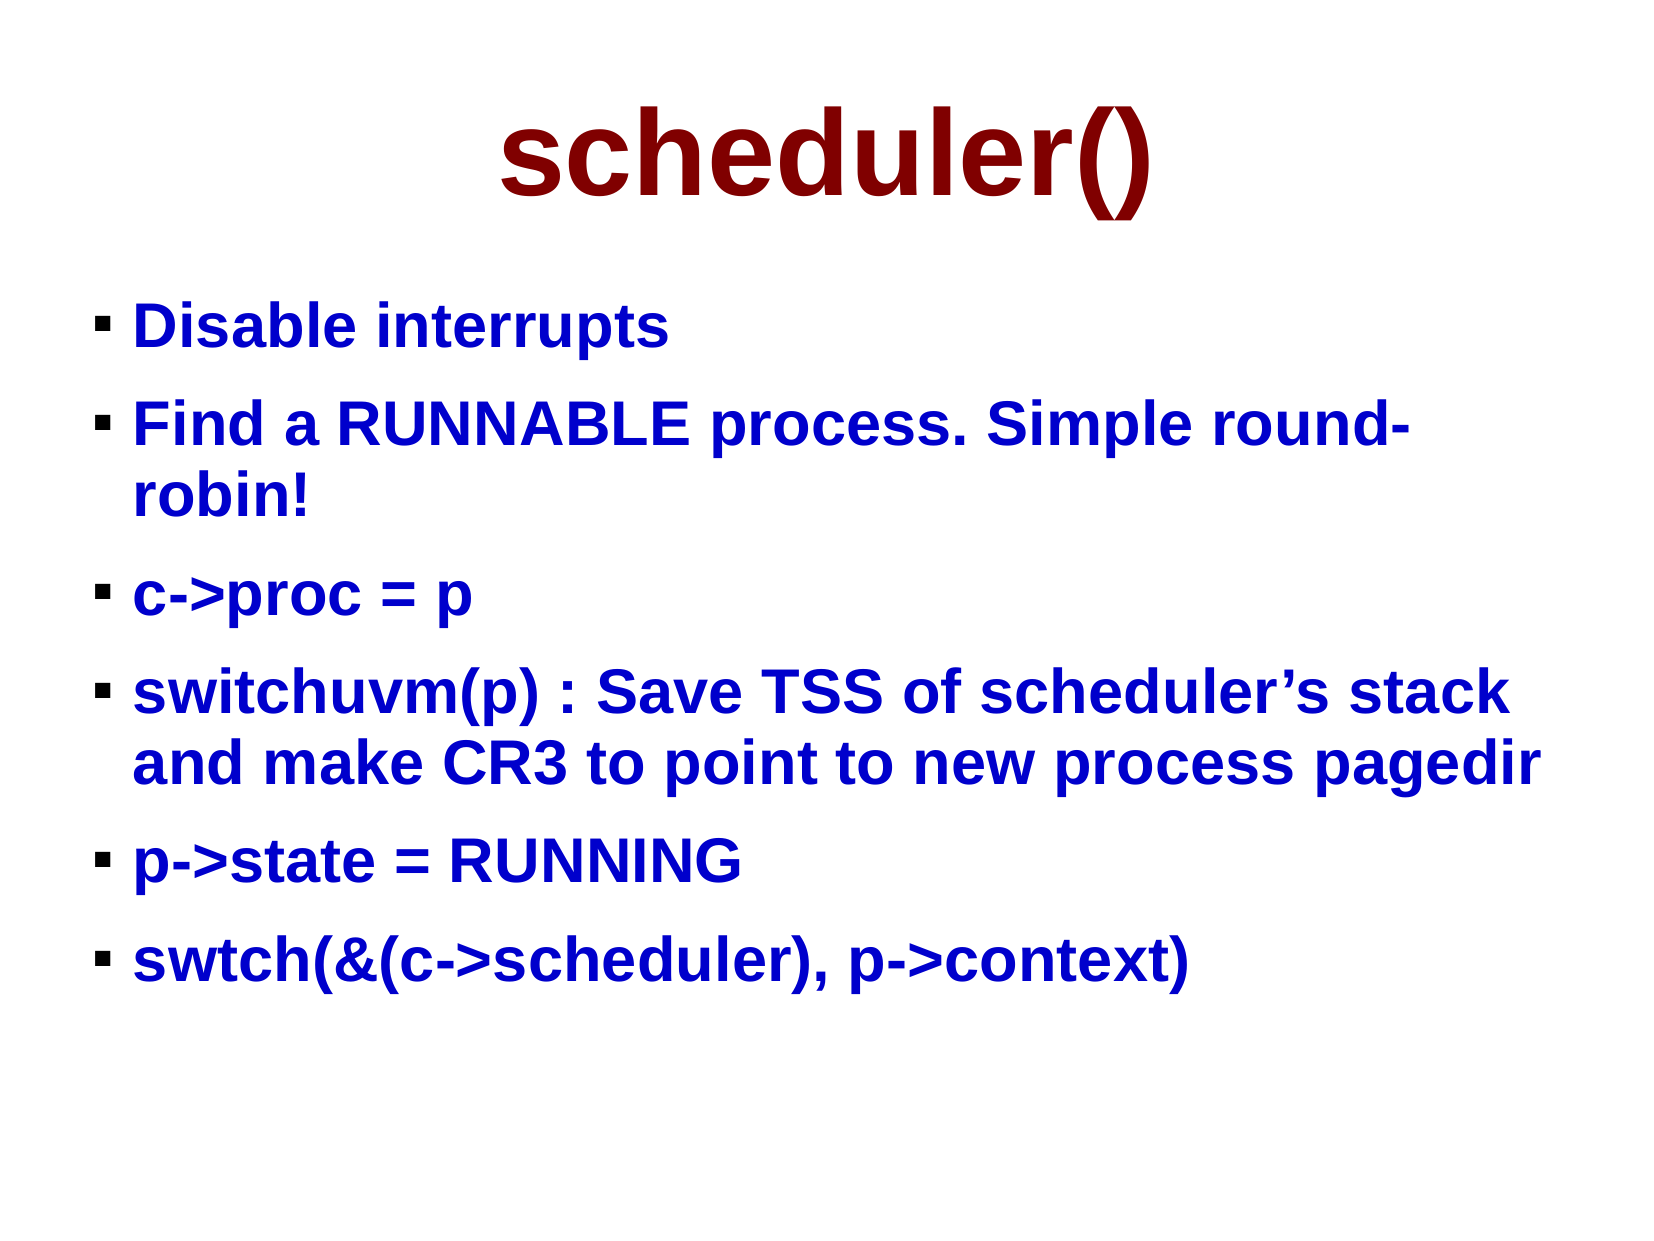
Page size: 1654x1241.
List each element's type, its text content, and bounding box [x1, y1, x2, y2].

title scheduler() [82, 49, 1571, 257]
list Disable interrupts Find a RUNNABLE process. Simple round-robin! c->proc = p switchuvm(p) : Save TSS of scheduler’s stack and make CR3 to point to new process pagedir p->state = RUNNING swtch(&(c->scheduler), p->context) [82, 290, 1571, 1010]
